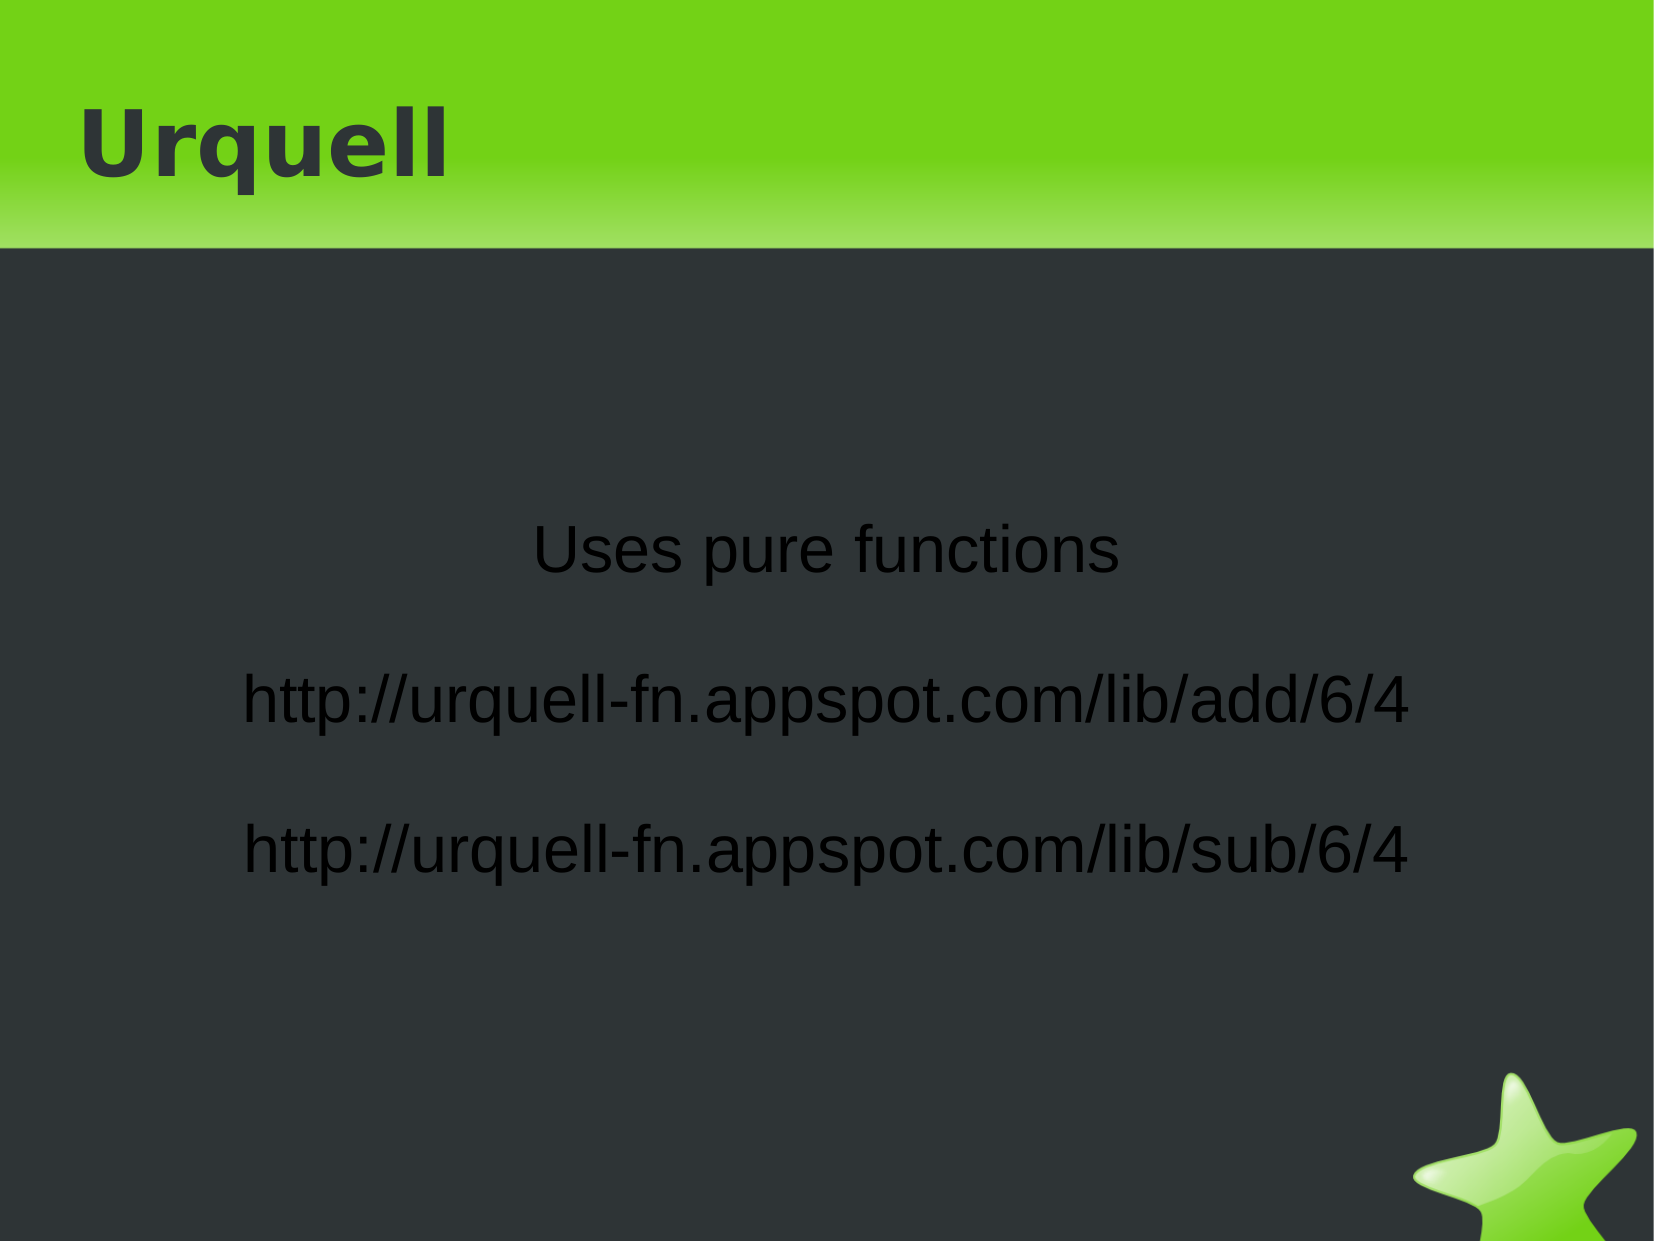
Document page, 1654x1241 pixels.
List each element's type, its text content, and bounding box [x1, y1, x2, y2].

subtitle Uses pure functions http://urquell-fn.appspot.com/lib/add/6/4 http://urquell-fn.appspot.com/lib/sub/6/4 [82, 290, 1571, 1109]
title Urquell [76, 41, 1565, 249]
picture [0, 0, 1654, 1241]
